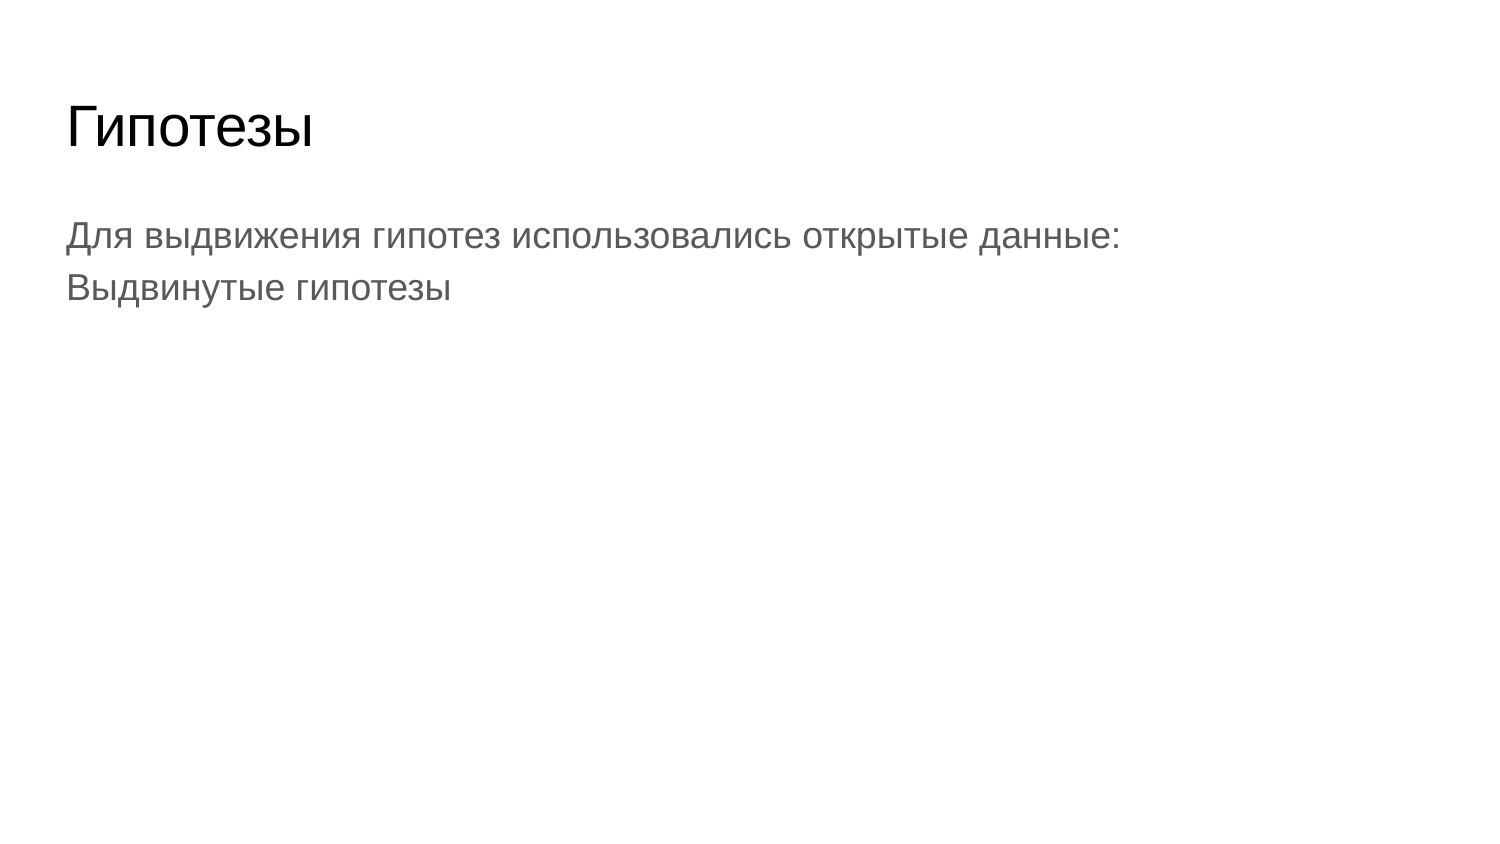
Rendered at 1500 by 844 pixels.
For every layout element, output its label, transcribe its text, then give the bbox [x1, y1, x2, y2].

title Гипотезы [51, 72, 1449, 167]
list Для выдвижения гипотез использовались открытые данные: Выдвинутые гипотезы [51, 189, 1449, 750]
